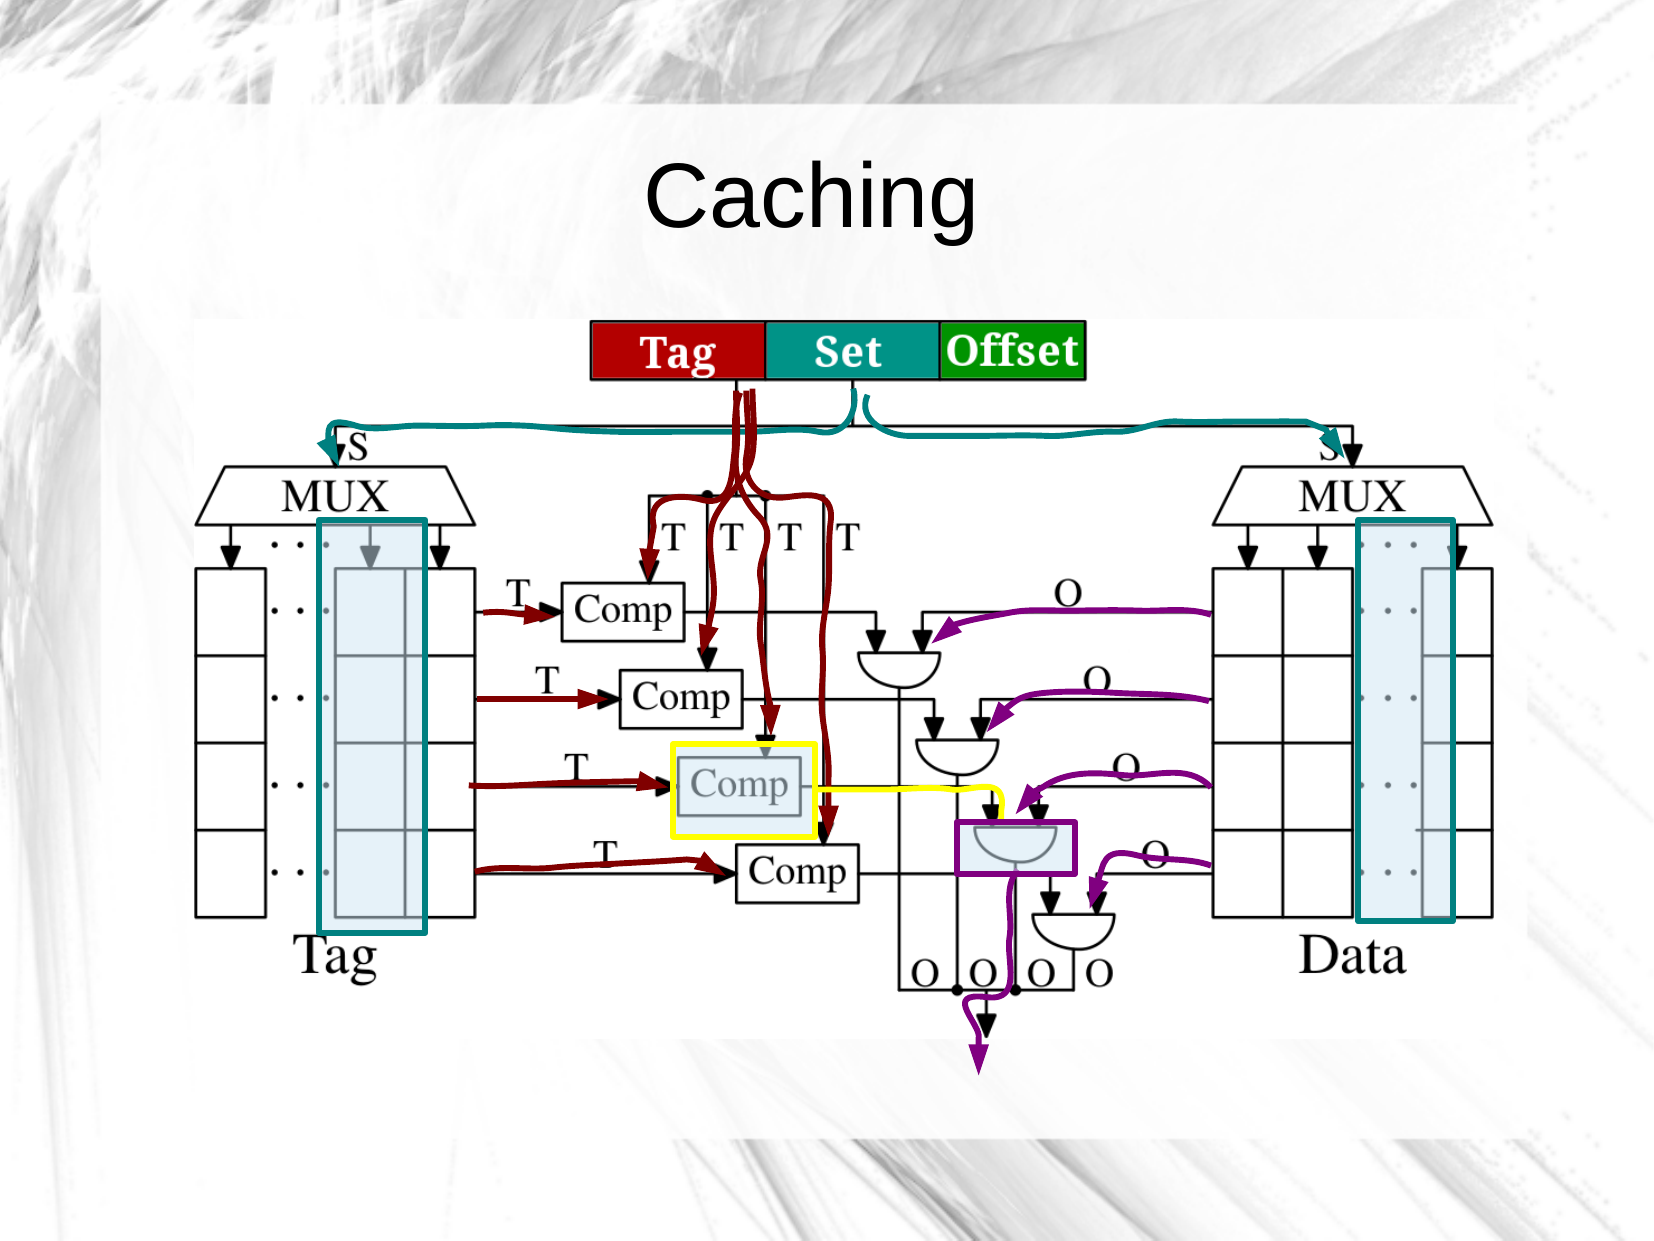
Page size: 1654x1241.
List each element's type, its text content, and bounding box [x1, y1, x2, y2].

text_box [673, 744, 815, 837]
title Caching [118, 112, 1506, 281]
picture [0, 0, 1654, 1241]
text_box [318, 519, 426, 934]
text_box [956, 822, 1075, 875]
text_box [1358, 519, 1453, 922]
